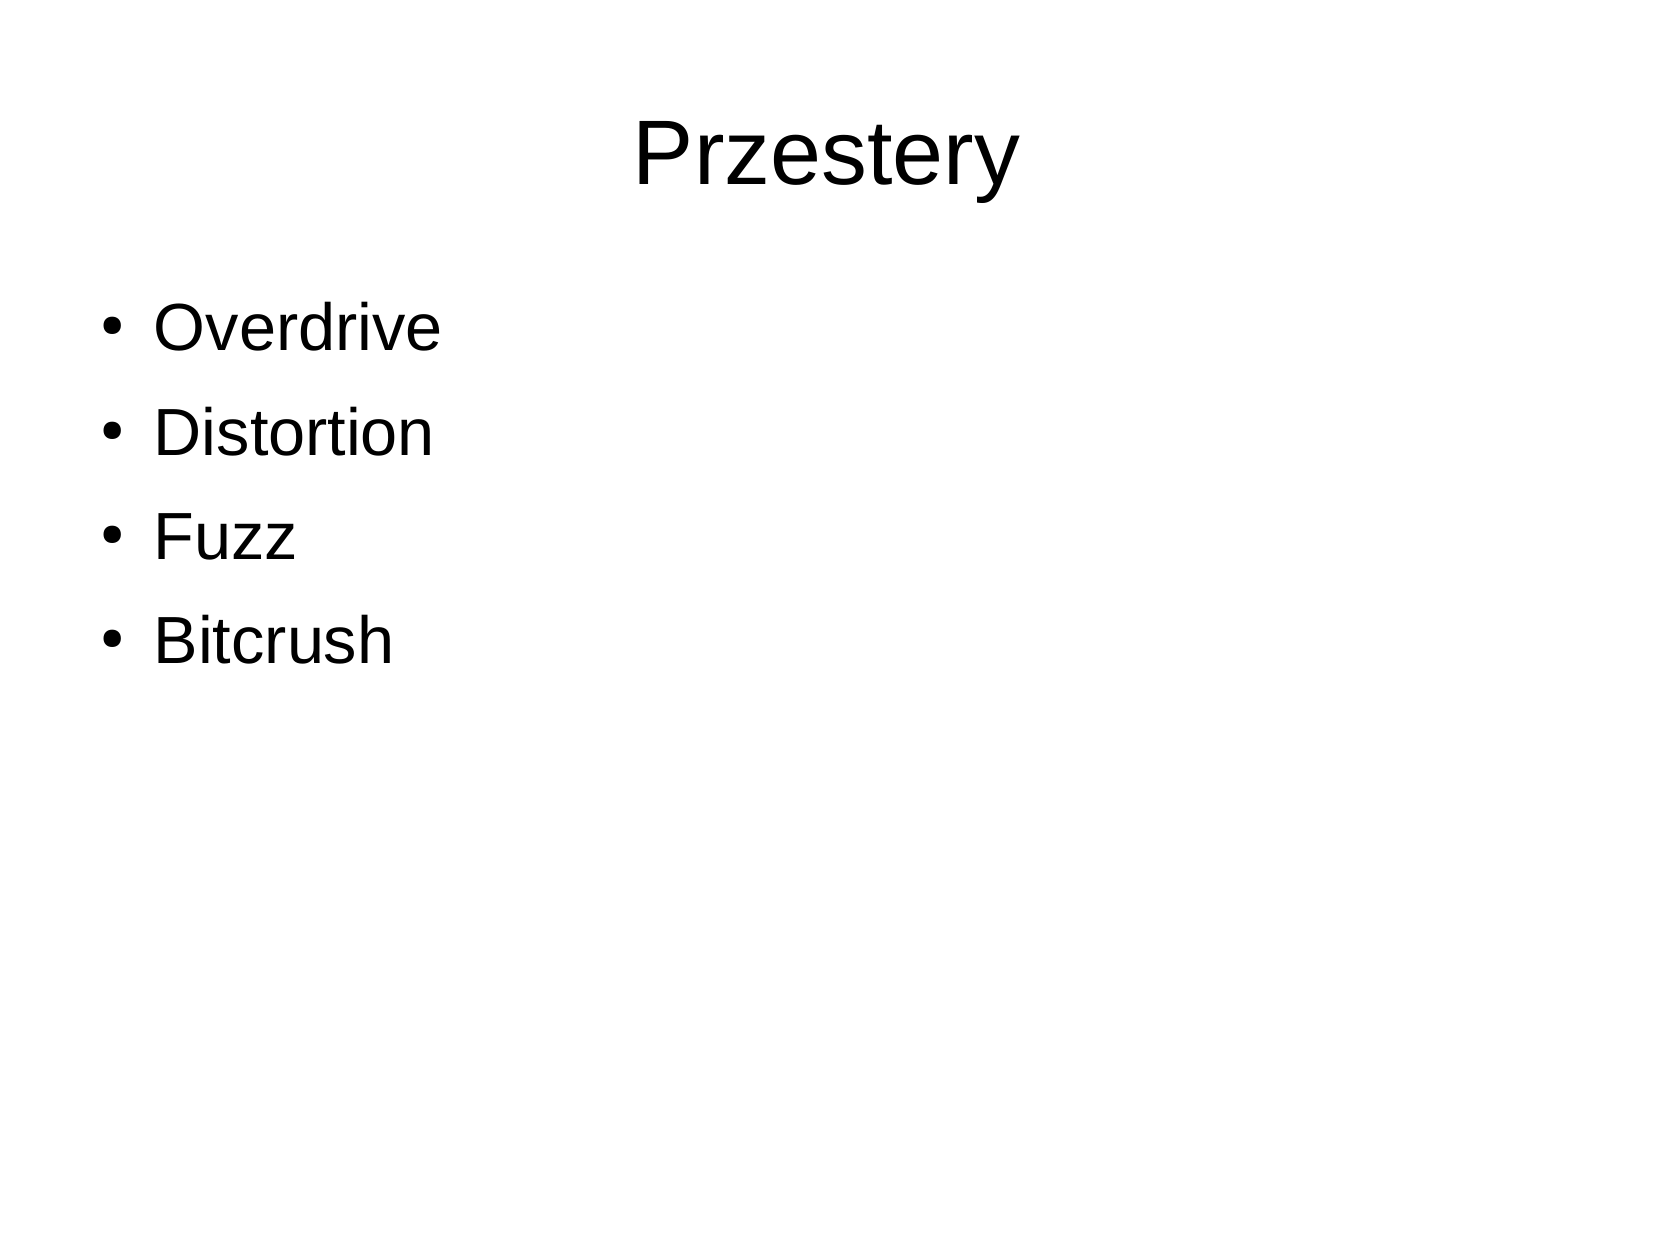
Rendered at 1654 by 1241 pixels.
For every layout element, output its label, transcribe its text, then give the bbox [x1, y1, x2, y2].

list Overdrive Distortion Fuzz Bitcrush [82, 290, 1571, 1010]
title Przestery [82, 49, 1571, 257]
